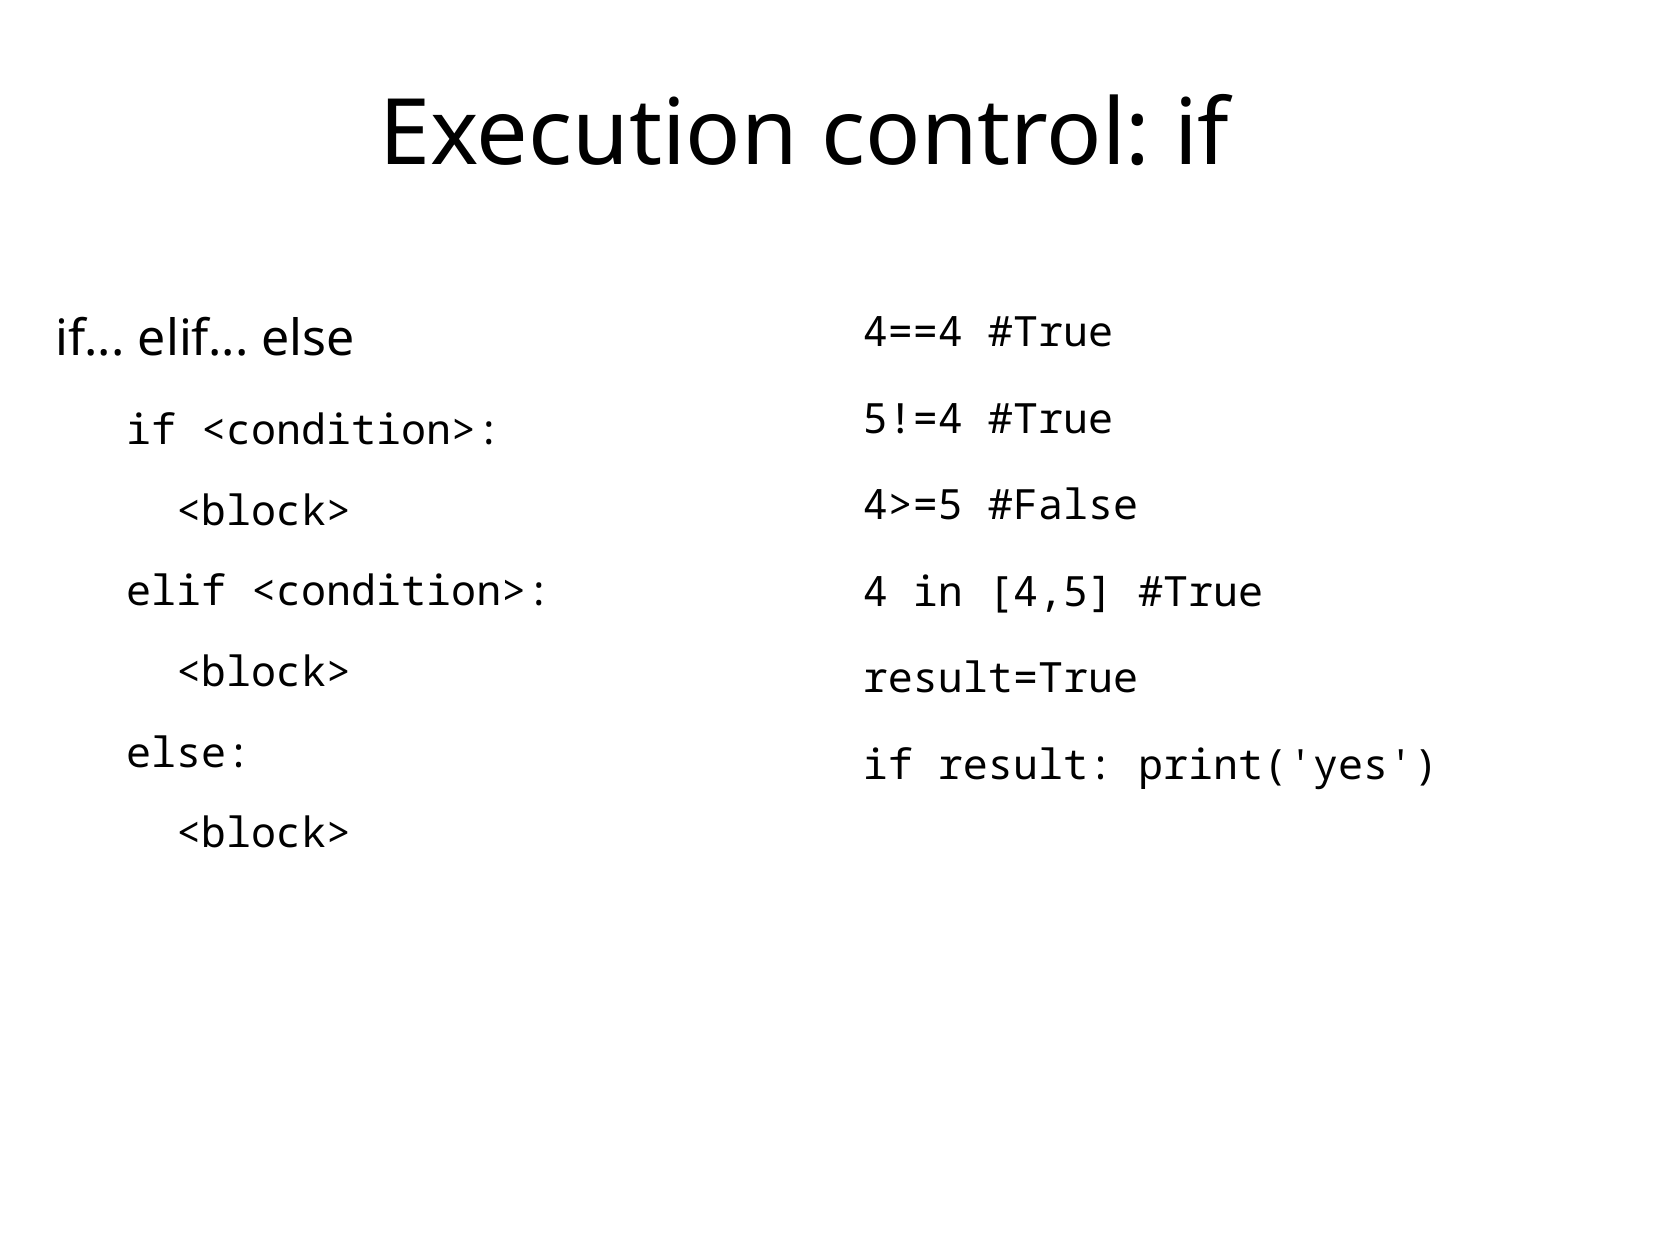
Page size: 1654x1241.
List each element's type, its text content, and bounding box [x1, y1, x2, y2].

list if... elif... else if <condition>: <block> elif <condition>: <block> else: <block> [37, 302, 826, 1106]
list 4==4 #True 5!=4 #True 4>=5 #False 4 in [4,5] #True result=True if result: print('yes') [845, 302, 1613, 1106]
title Execution control: if [79, 25, 1531, 233]
